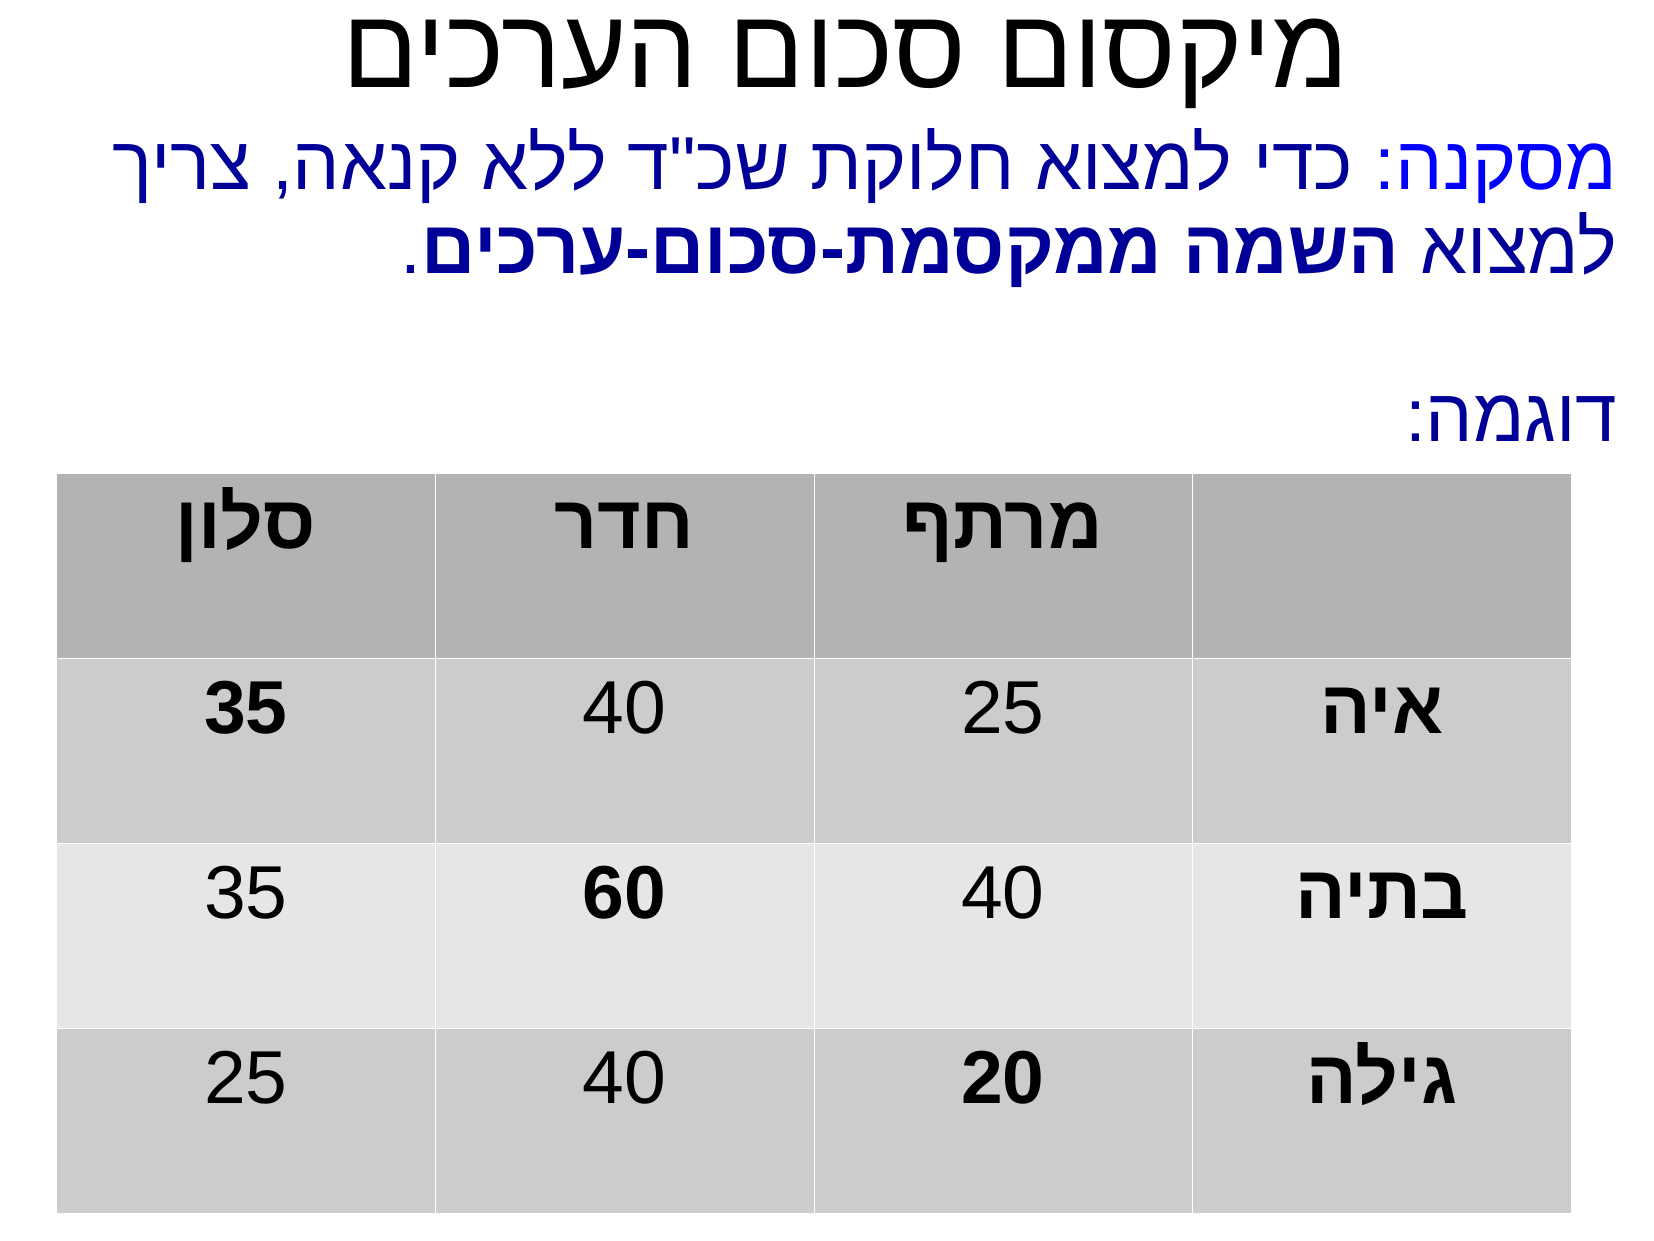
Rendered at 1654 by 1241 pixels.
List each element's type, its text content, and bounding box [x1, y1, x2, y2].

text_box מסקנה: כדי למצוא חלוקת שכ"ד ללא קנאה, צריך למצוא השמה ממקסמת-סכום-ערכים. דוגמה: [45, 114, 1633, 466]
table_cell בתיה [1193, 844, 1571, 1028]
table_cell 60 [436, 844, 814, 1028]
table_header [1193, 474, 1571, 658]
table_cell 40 [436, 1029, 814, 1213]
table_cell גילה [1193, 1029, 1571, 1213]
table_cell 40 [436, 659, 814, 843]
table_header חדר [436, 474, 814, 658]
table_cell 35 [57, 659, 435, 843]
title מיקסום סכום הערכים [19, 0, 1654, 124]
table_header מרתף [815, 474, 1192, 658]
table_header סלון [57, 474, 435, 658]
table_cell 20 [815, 1029, 1192, 1213]
table_cell איה [1193, 659, 1571, 843]
table_cell 25 [57, 1029, 435, 1213]
table_cell 35 [57, 844, 435, 1028]
table_cell 25 [815, 659, 1192, 843]
table_cell 40 [815, 844, 1192, 1028]
